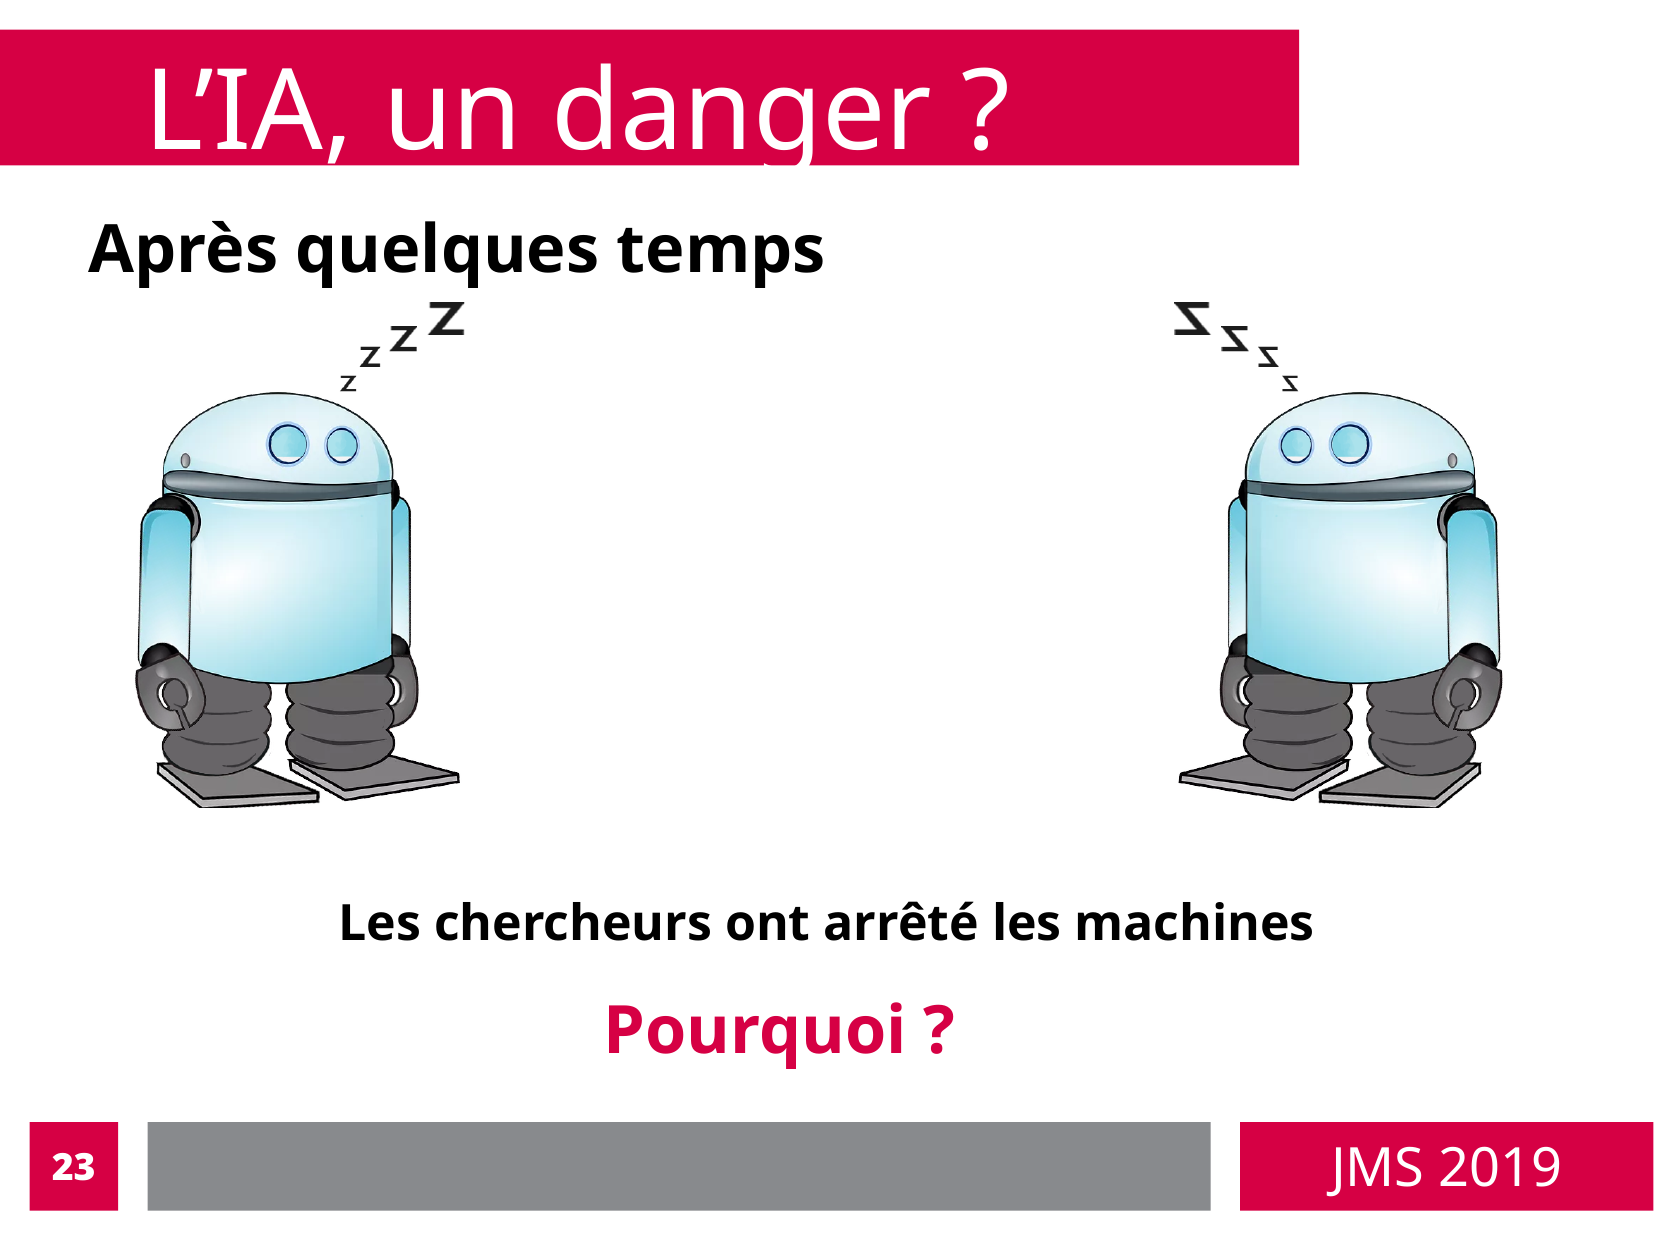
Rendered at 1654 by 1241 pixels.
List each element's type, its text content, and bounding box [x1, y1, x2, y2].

picture [70, 251, 522, 815]
picture [1116, 251, 1567, 816]
title L’IA, un danger ? [0, 29, 1229, 178]
text_box Les chercheurs ont arrêté les machines [106, 884, 1548, 958]
text_box Après quelques temps [0, 45, 922, 448]
text_box Pourquoi ? [318, 981, 1241, 1074]
